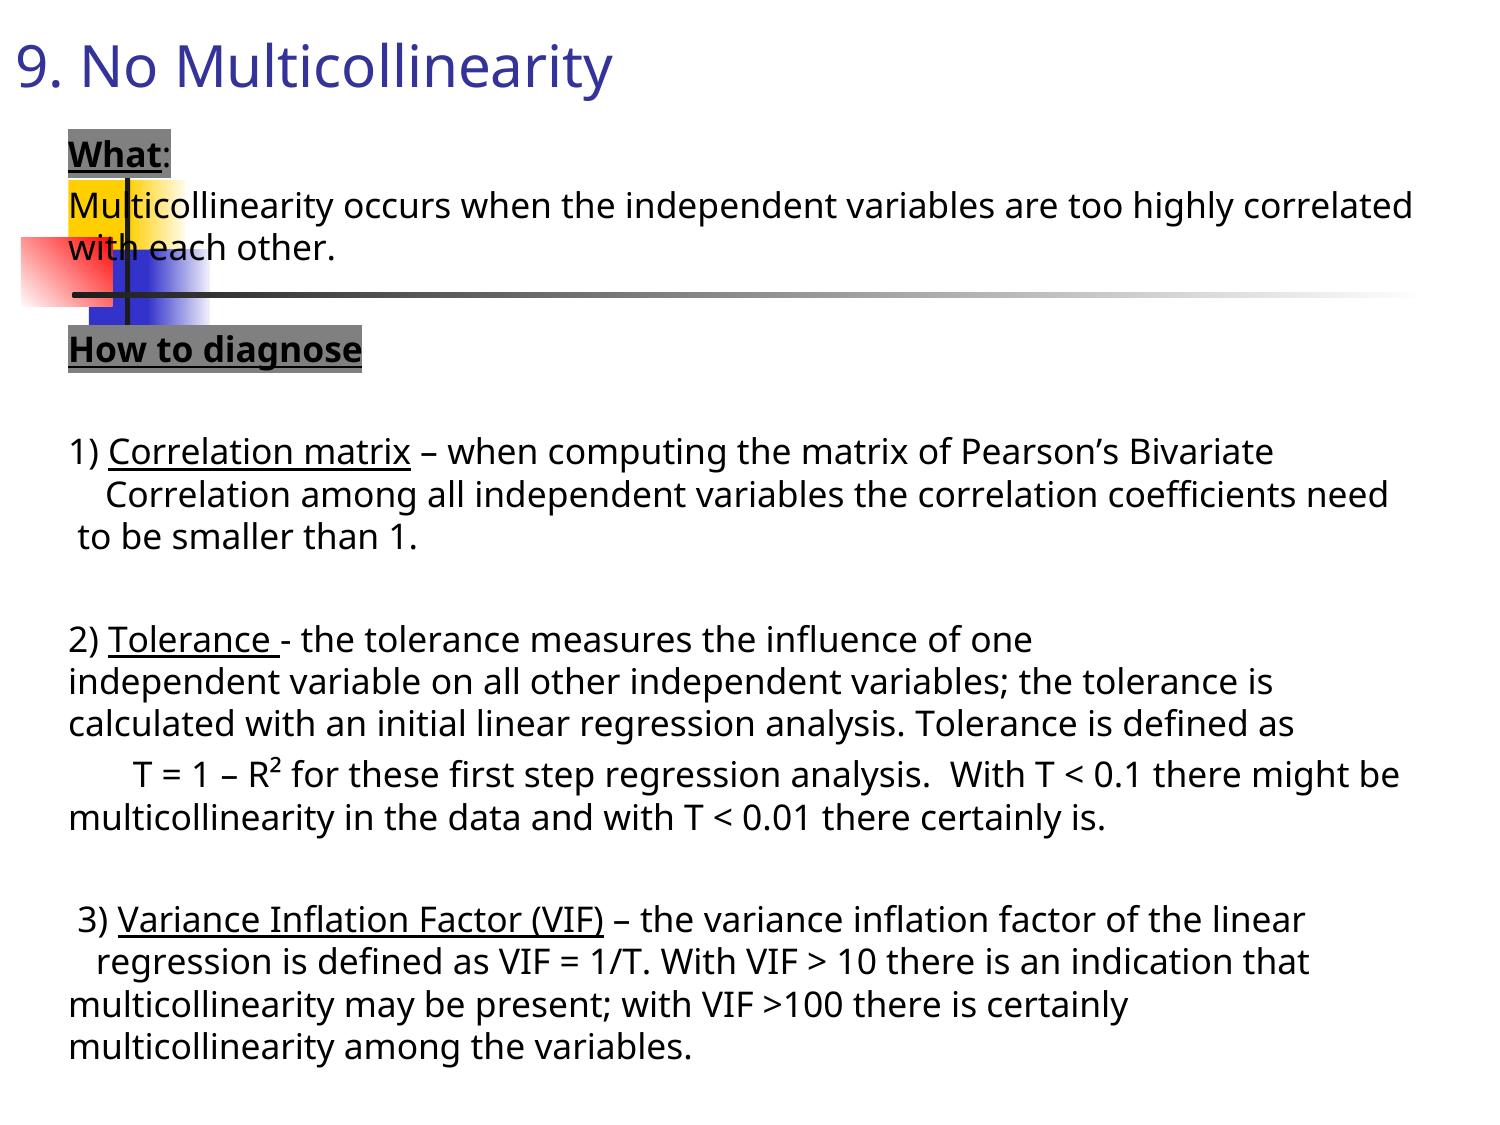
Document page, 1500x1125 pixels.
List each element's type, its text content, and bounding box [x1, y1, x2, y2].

title 9. No Multicollinearity [0, 20, 1276, 107]
list What: Multicollinearity occurs when the independent variables are too highly correlated with each other. How to diagnose 1) Correlation matrix – when computing the matrix of Pearson’s Bivariate Correlation among all independent variables the correlation coefficients need to be smaller than 1. 2) Tolerance - the tolerance measures the influence of one independent variable on all other independent variables; the tolerance is calculated with an initial linear regression analysis. Tolerance is defined as T = 1 – R² for these first step regression analysis. With T < 0.1 there might be multicollinearity in the data and with T < 0.01 there certainly is. 3) Variance Inflation Factor (VIF) – the variance inflation factor of the linear regression is defined as VIF = 1/T. With VIF > 10 there is an indication that multicollinearity may be present; with VIF >100 there is certainly multicollinearity among the variables. [23, 124, 1500, 1085]
